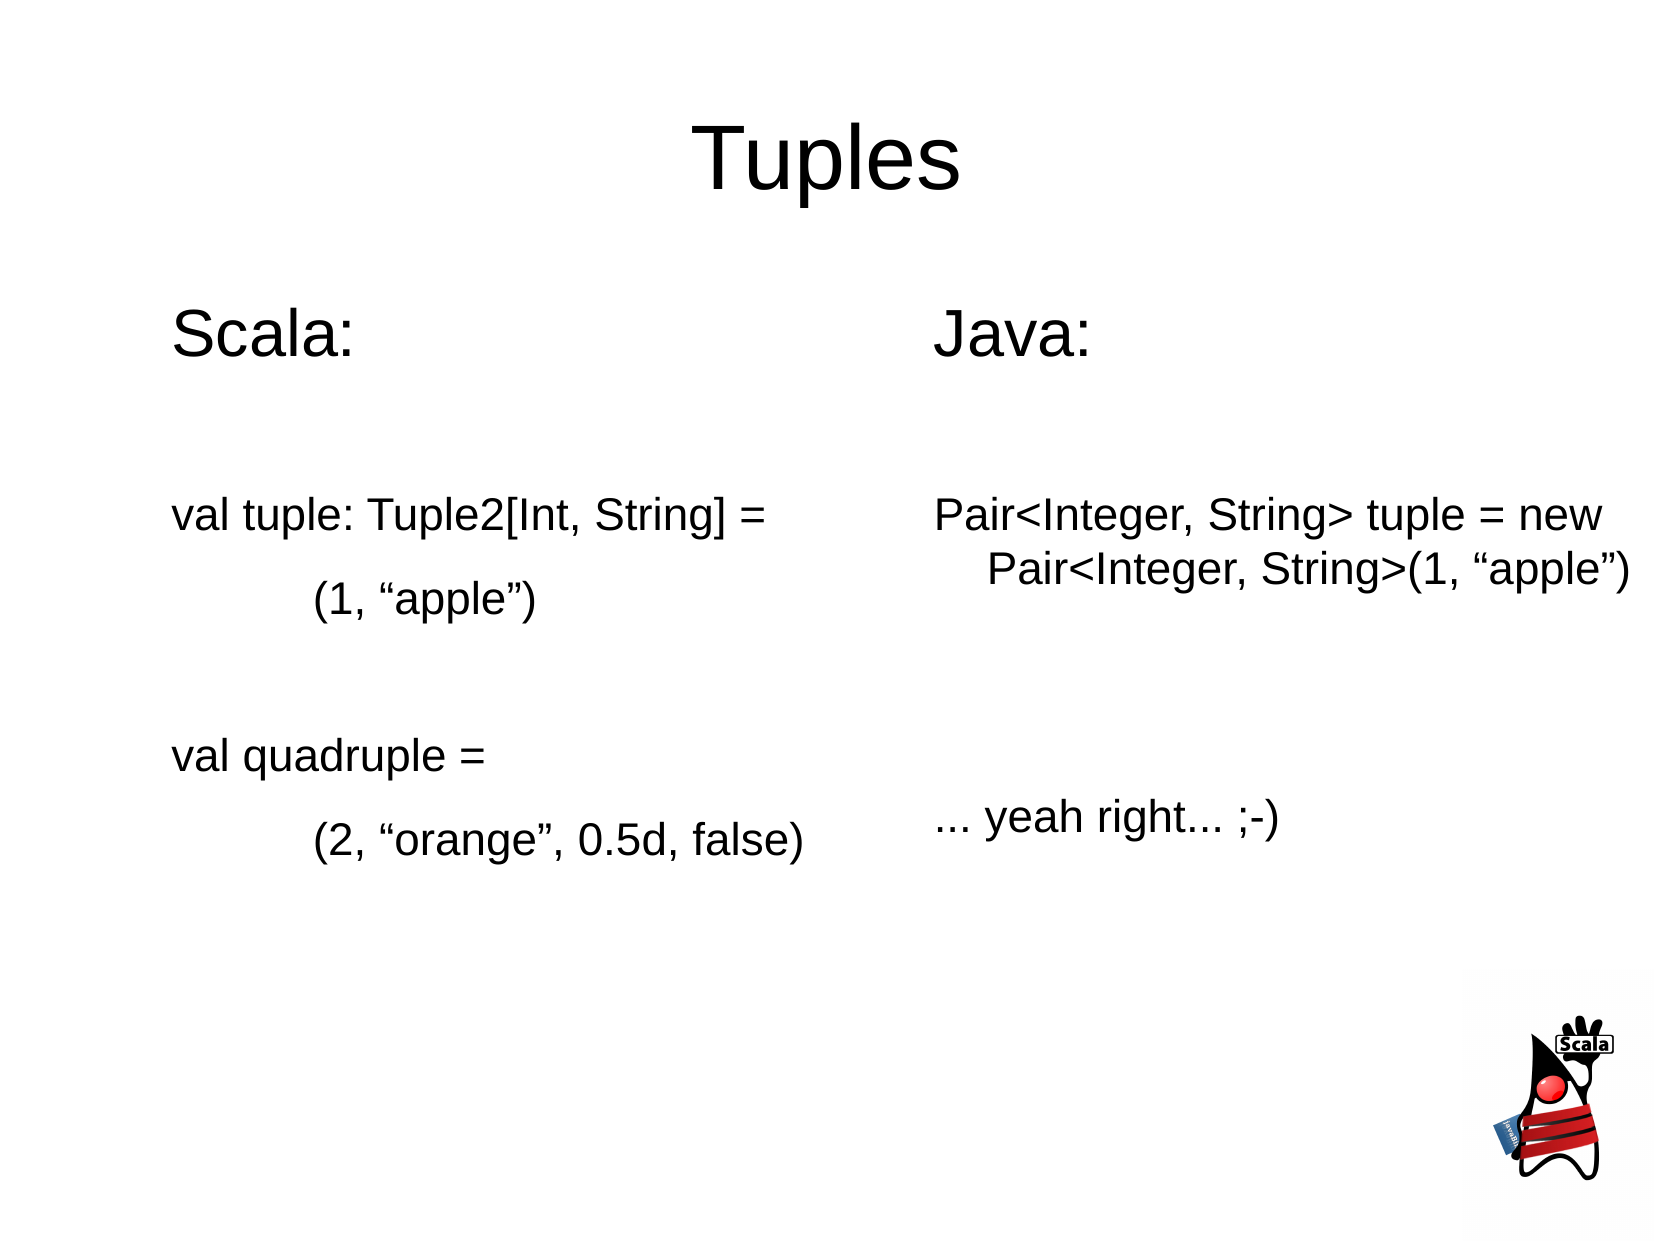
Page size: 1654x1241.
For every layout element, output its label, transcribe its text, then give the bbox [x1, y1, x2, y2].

list Scala: val tuple: Tuple2[Int, String] = (1, “apple”) val quadruple = (2, “orange”, 0.5d, false) [82, 290, 809, 1109]
title Tuples [82, 49, 1571, 257]
list Java: Pair<Integer, String> tuple = new Pair<Integer, String>(1, “apple”) ... yeah right... ;-) [845, 290, 1651, 1109]
